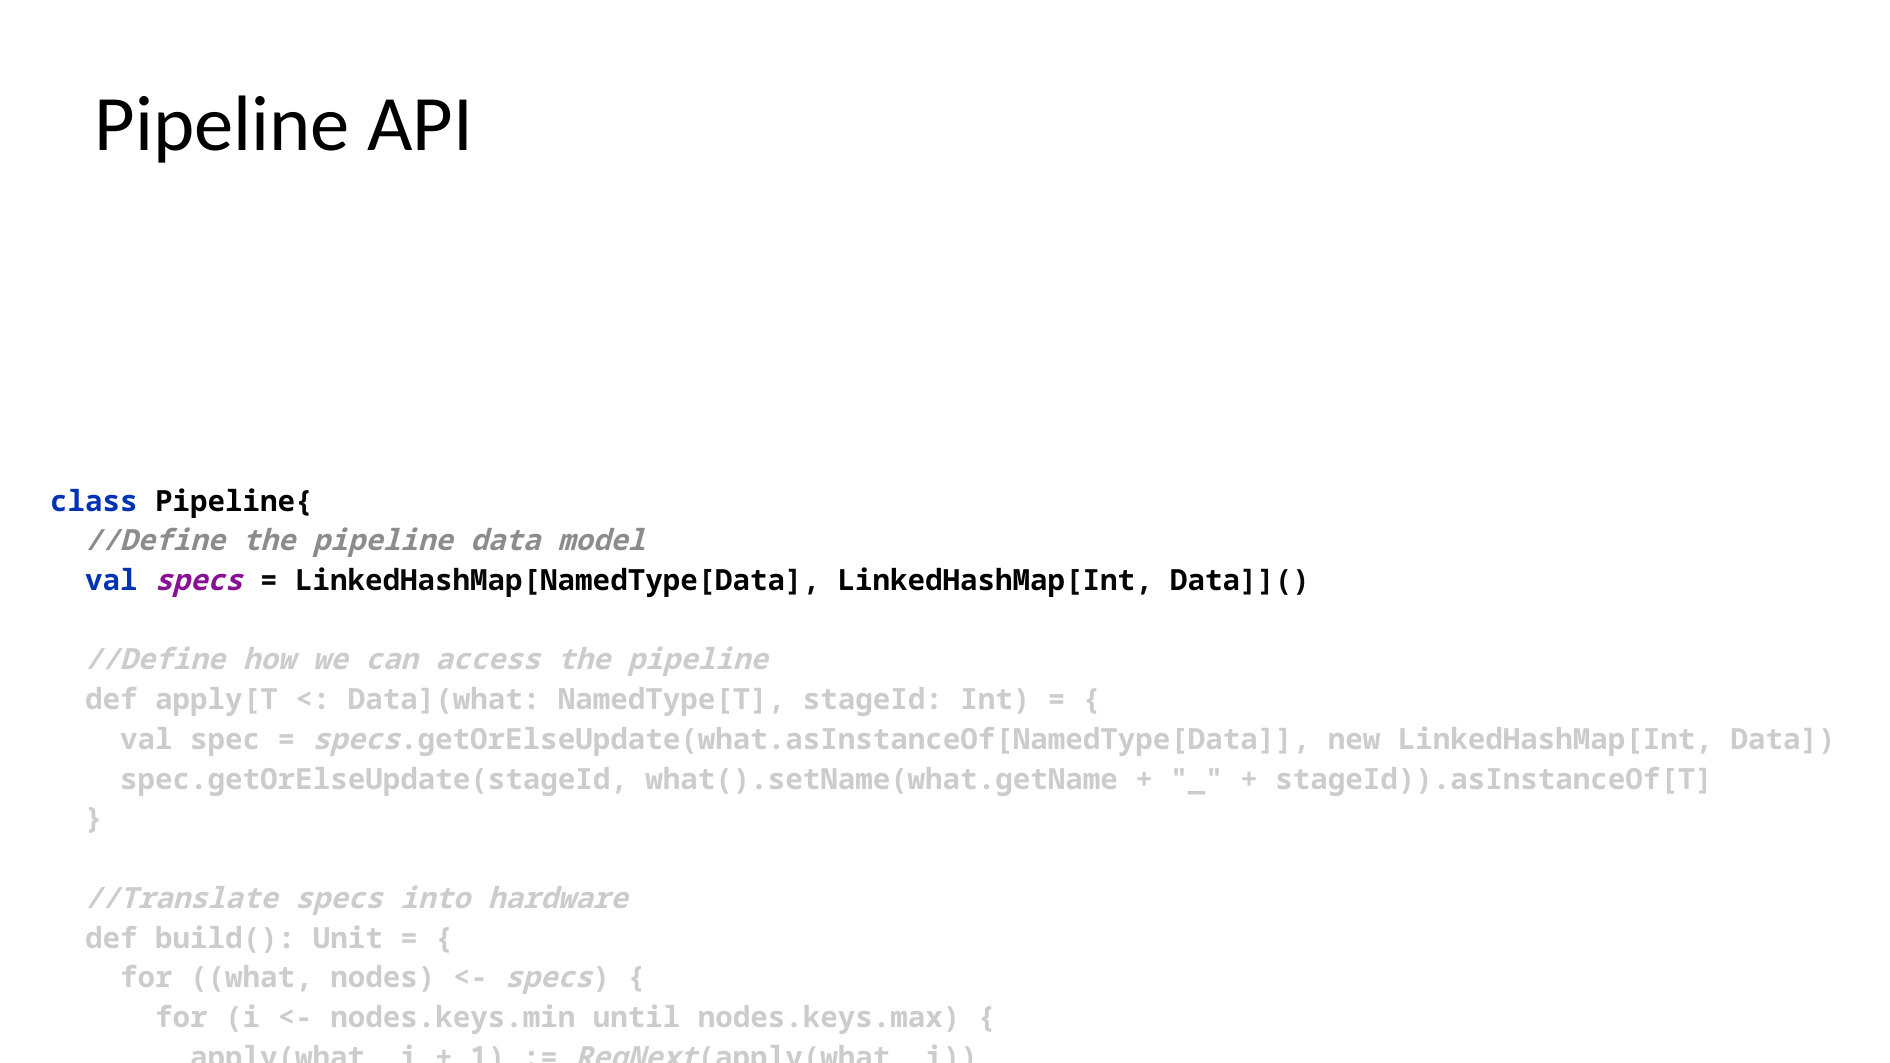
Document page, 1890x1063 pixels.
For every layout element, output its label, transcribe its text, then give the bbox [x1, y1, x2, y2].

title Pipeline API [94, 42, 1796, 220]
text_box class Pipeline{ //Define the pipeline data model val specs = LinkedHashMap[NamedType[Data], LinkedHashMap[Int, Data]]() //Define how we can access the pipeline def apply[T <: Data](what: NamedType[T], stageId: Int) = { val spec = specs.getOrElseUpdate(what.asInstanceOf[NamedType[Data]], new LinkedHashMap[Int, Data]) spec.getOrElseUpdate(stageId, what().setName(what.getName + "_" + stageId)).asInstanceOf[T] } //Translate specs into hardware def build(): Unit = { for ((what, nodes) <- specs) { for (i <- nodes.keys.min until nodes.keys.max) { apply(what, i + 1) := RegNext(apply(what, i)) } } } } [35, 472, 1890, 1063]
